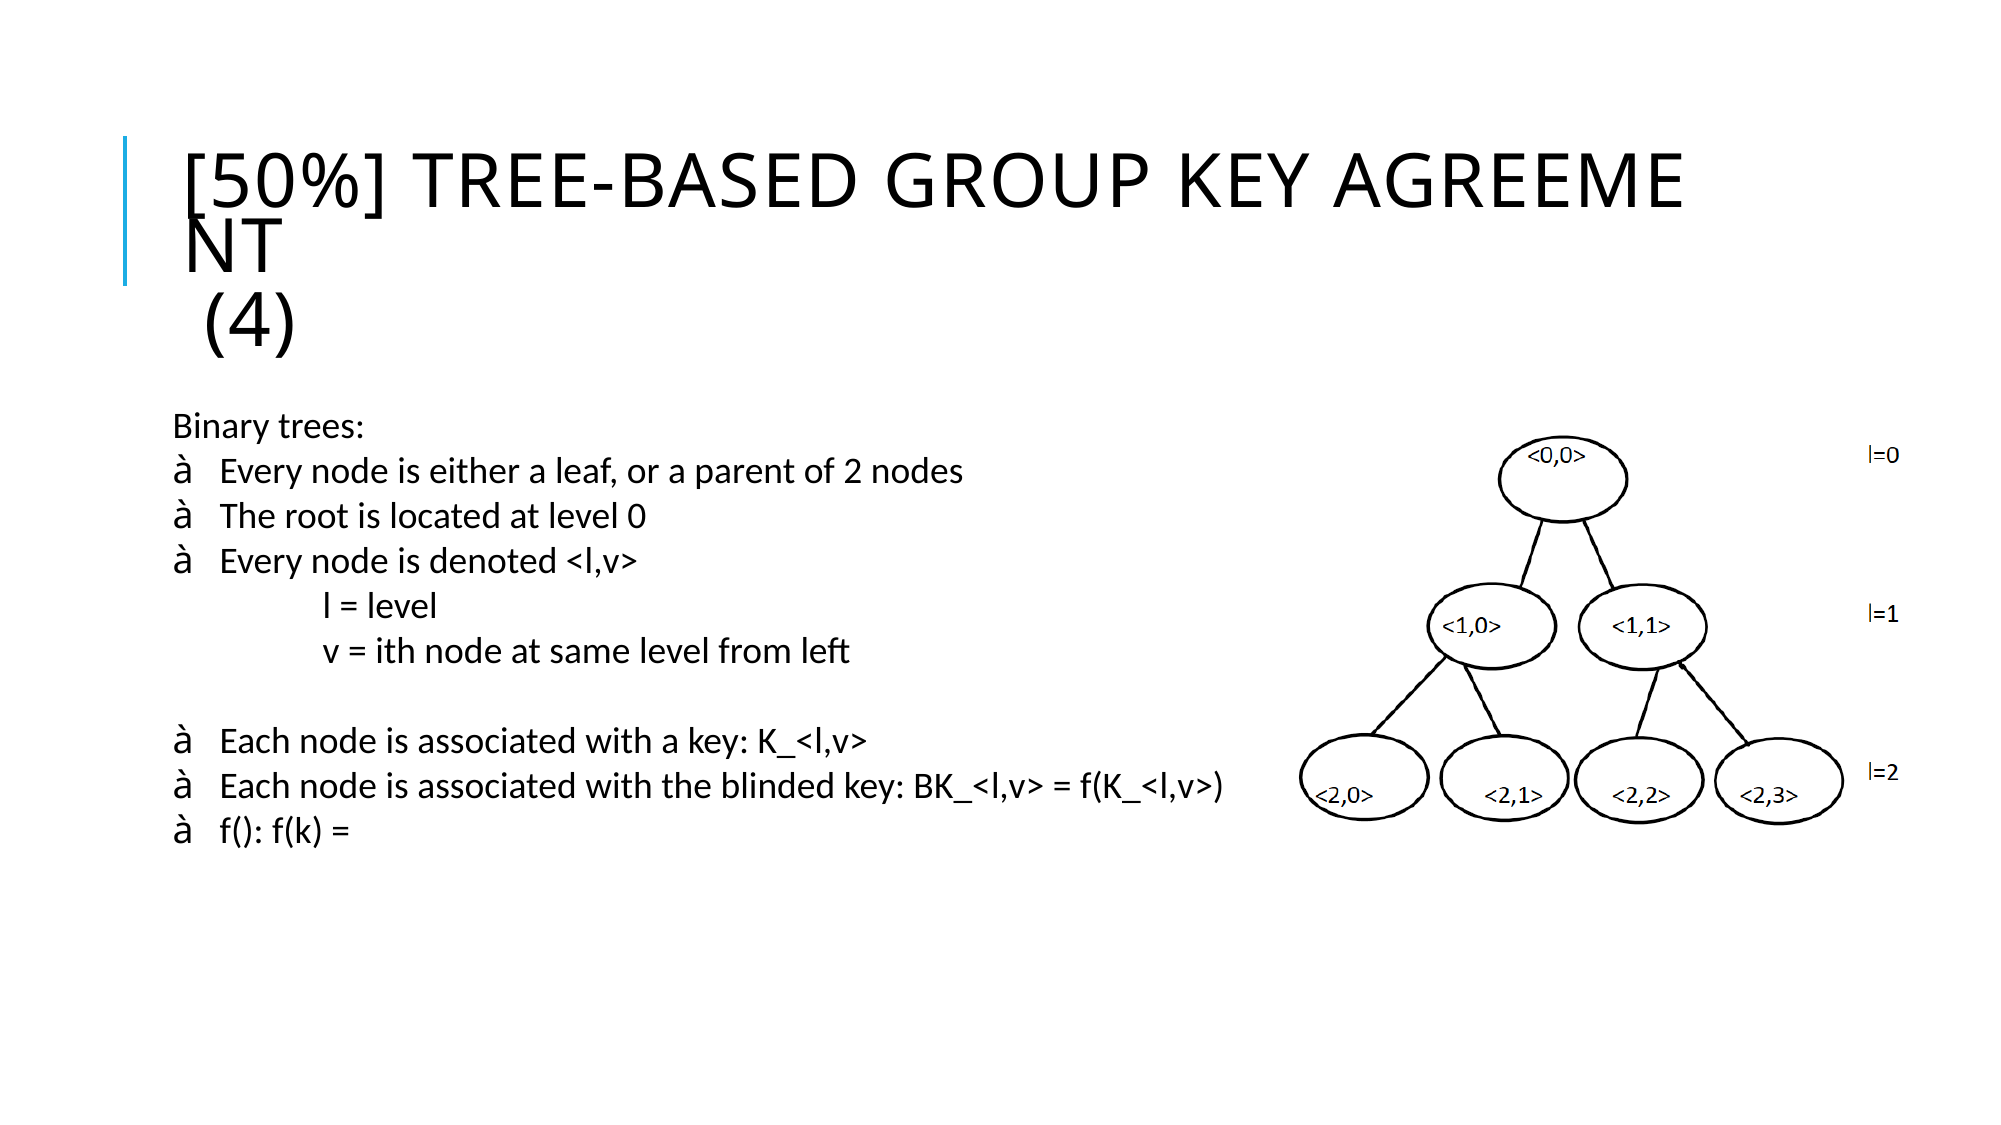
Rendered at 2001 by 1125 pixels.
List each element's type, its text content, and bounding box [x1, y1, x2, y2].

text_box Binary trees: Every node is either a leaf, or a parent of 2 nodes The root is located at level 0 Every node is denoted <l,v> l = level v = ith node at same level from left Each node is associated with a key: K_<l,v> Each node is associated with the blinded key: BK_<l,v> = f(K_<l,v>) f(): f(k) = [157, 393, 1843, 909]
picture [1289, 430, 1909, 828]
title [50%] Tree-based Group Key Agreement (4) [168, 96, 1763, 343]
